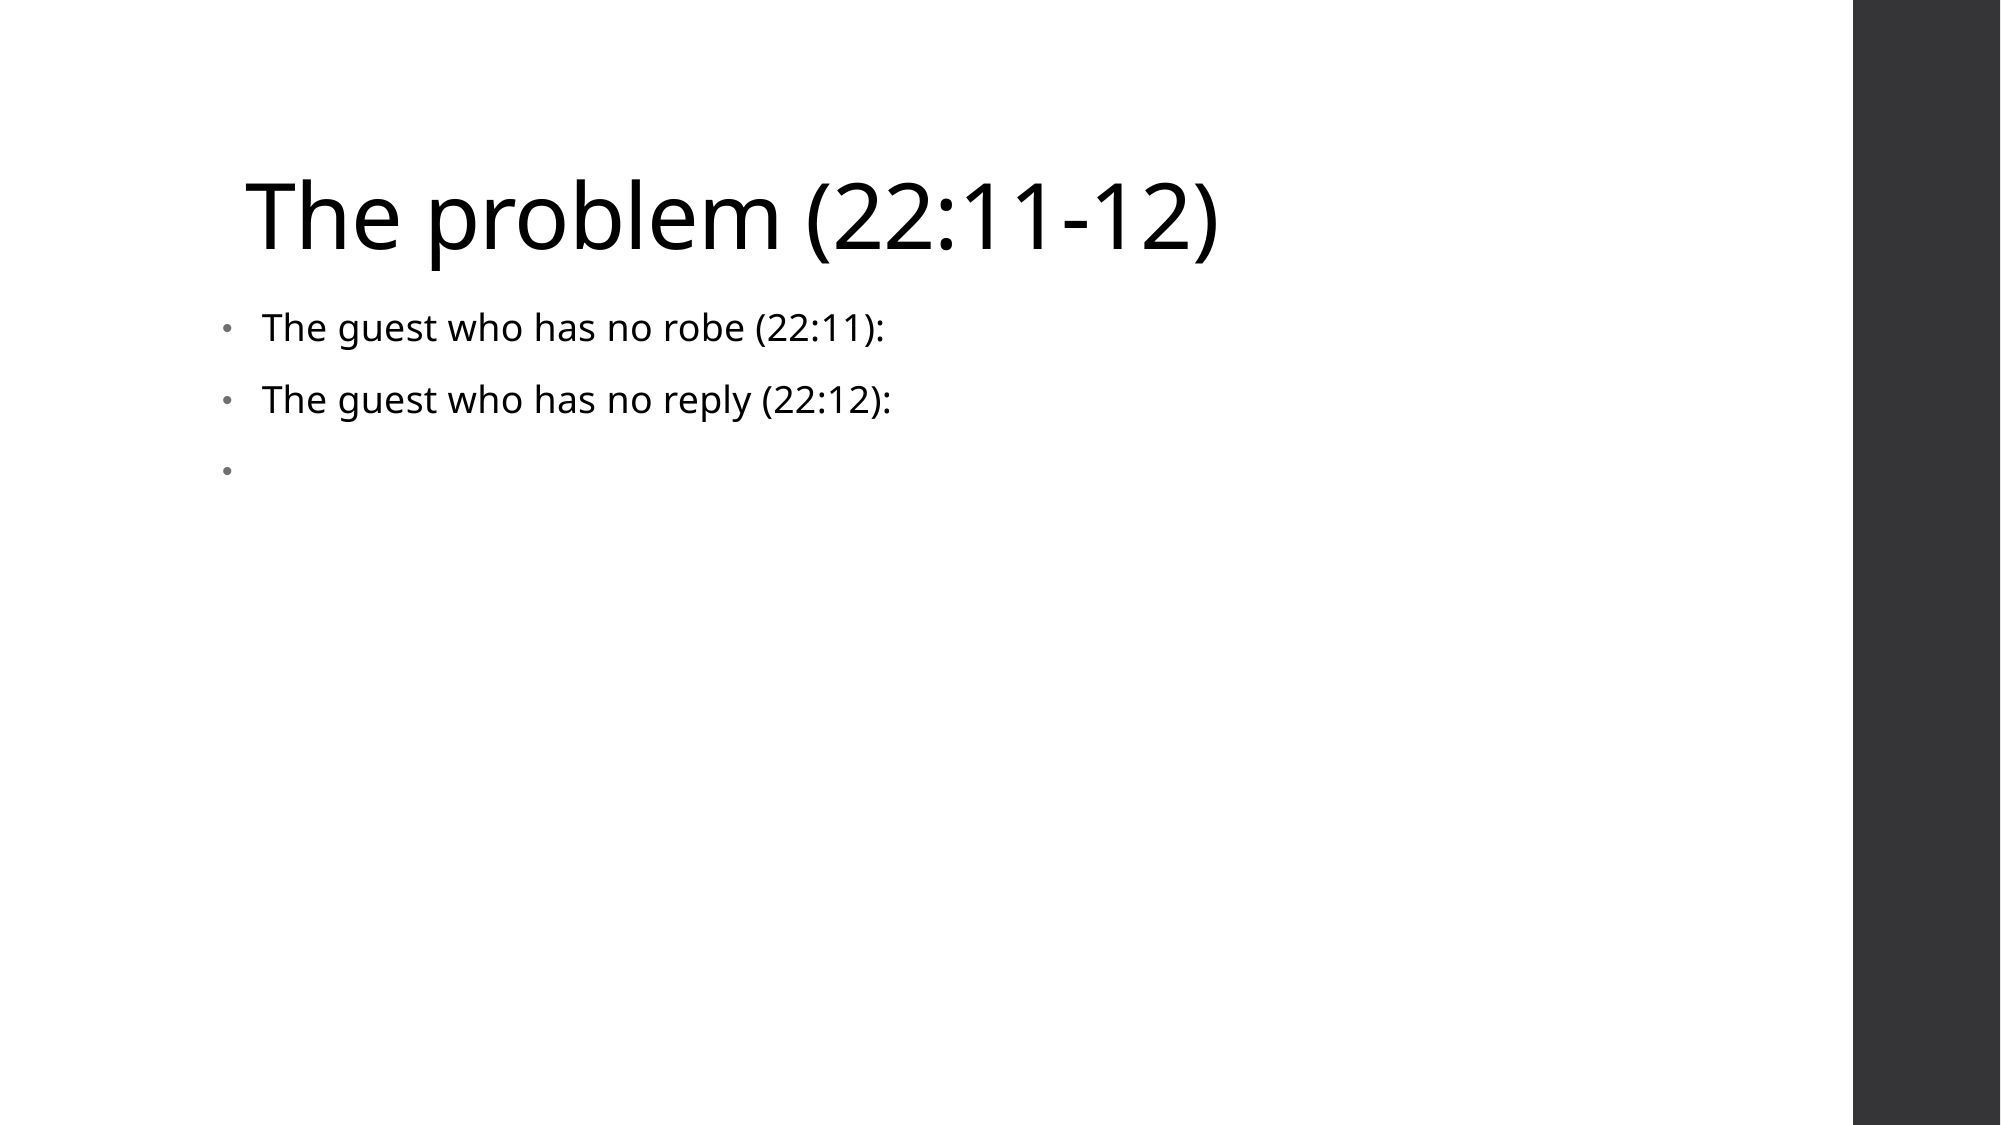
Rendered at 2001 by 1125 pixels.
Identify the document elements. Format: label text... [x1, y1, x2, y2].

list The guest who has no robe (22:11): The guest who has no reply (22:12): [206, 299, 1617, 1014]
title The problem (22:11-12) [206, 60, 1797, 278]
